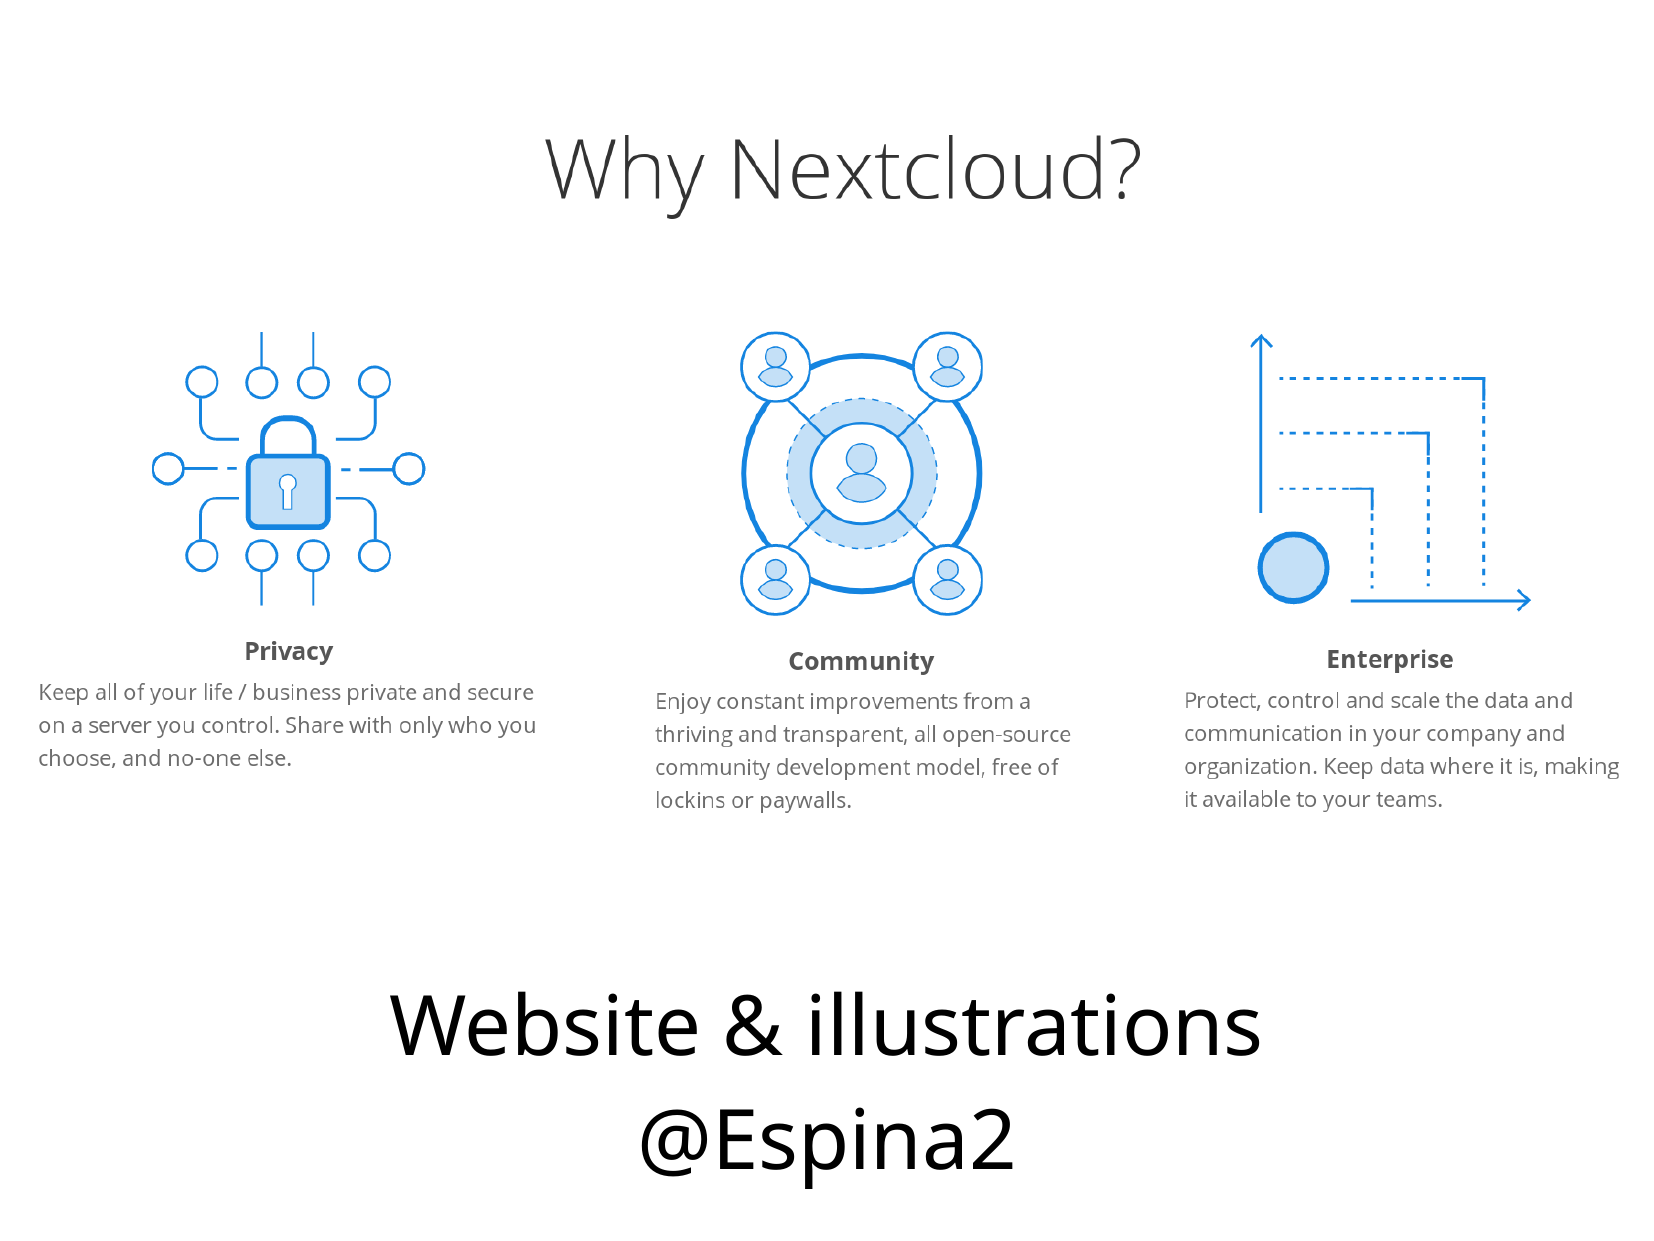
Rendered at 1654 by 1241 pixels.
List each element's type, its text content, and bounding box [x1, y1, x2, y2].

title Website & illustrations @Espina2 [82, 967, 1572, 1194]
picture [0, 0, 1653, 961]
